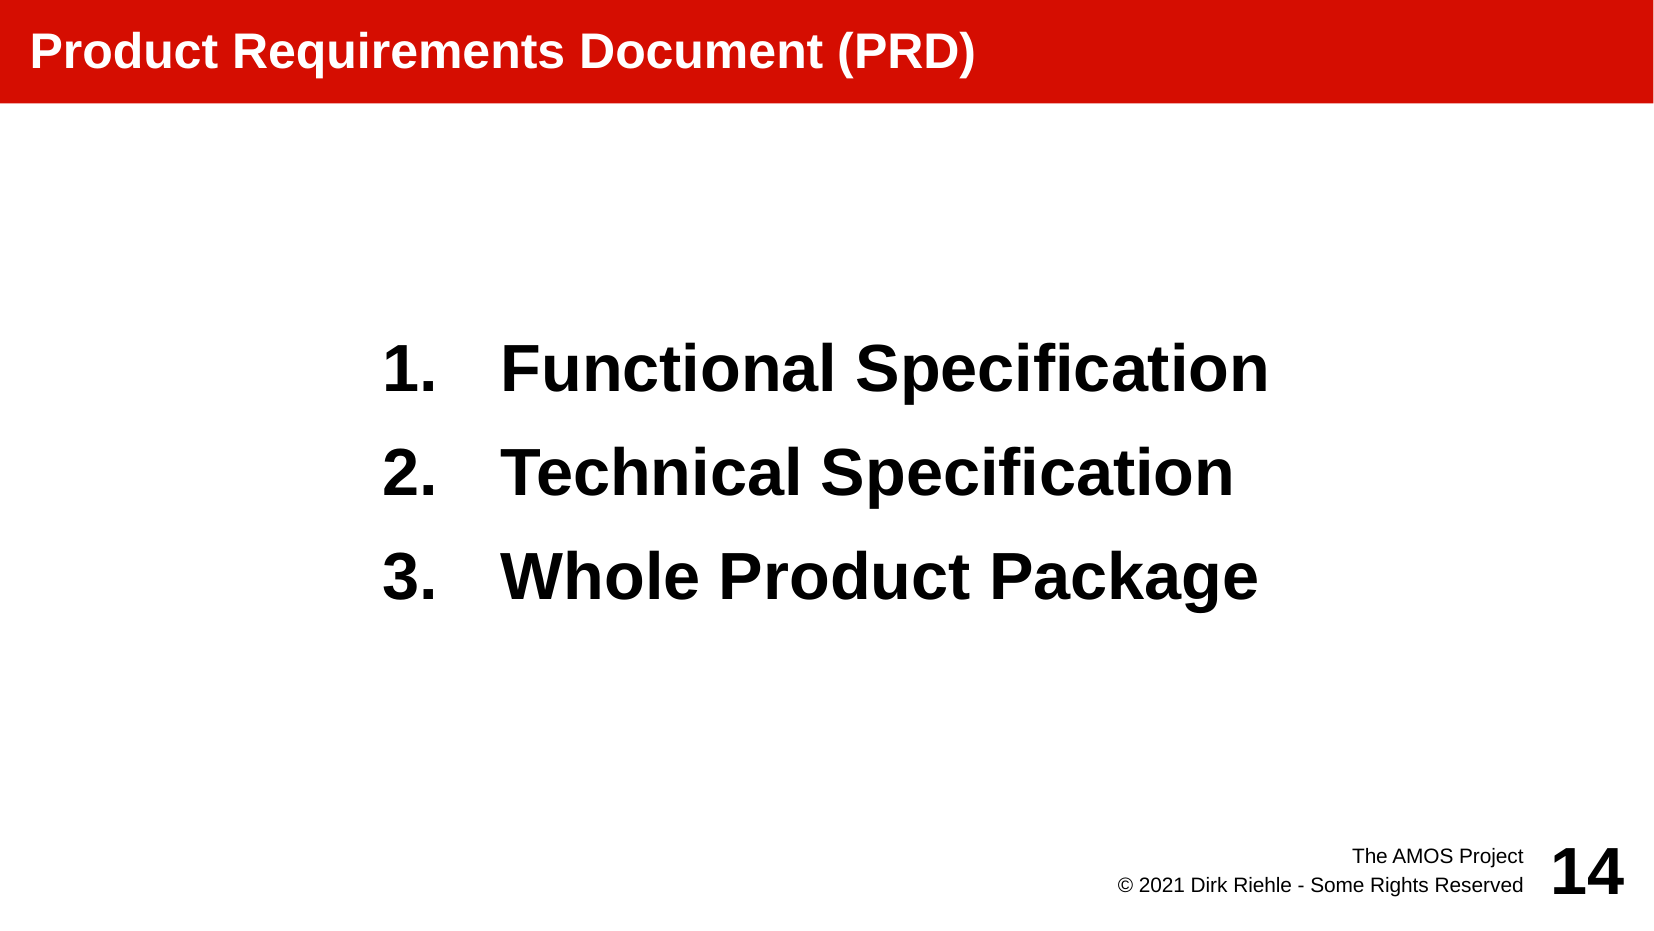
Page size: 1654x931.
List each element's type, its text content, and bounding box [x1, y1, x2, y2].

title Product Requirements Document (PRD) [0, 0, 1654, 104]
subtitle Functional Specification Technical Specification Whole Product Package [29, 132, 1625, 813]
